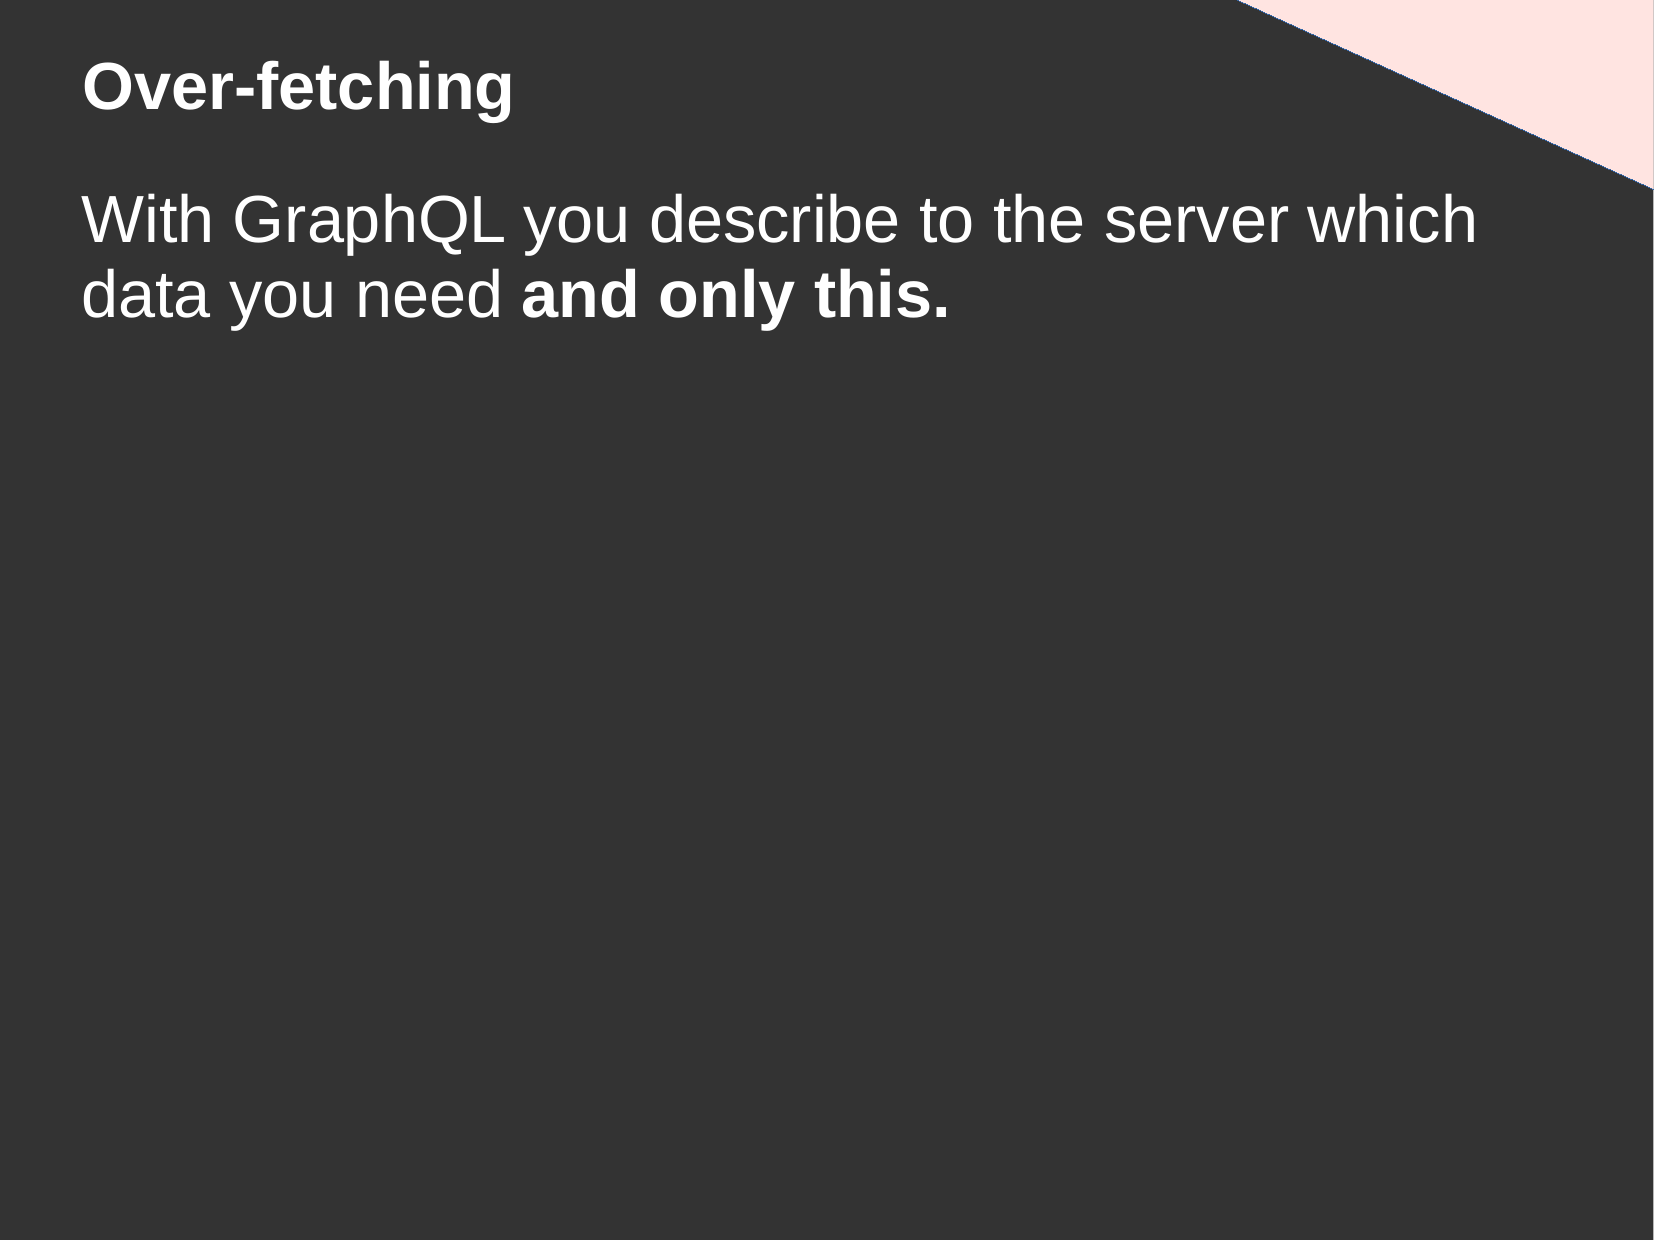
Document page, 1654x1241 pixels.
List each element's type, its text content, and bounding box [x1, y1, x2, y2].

text_box [1237, 0, 1654, 190]
title Over-fetching [82, 49, 1569, 152]
title With GraphQL you describe to the server which data you need and only this. [81, 182, 1621, 333]
